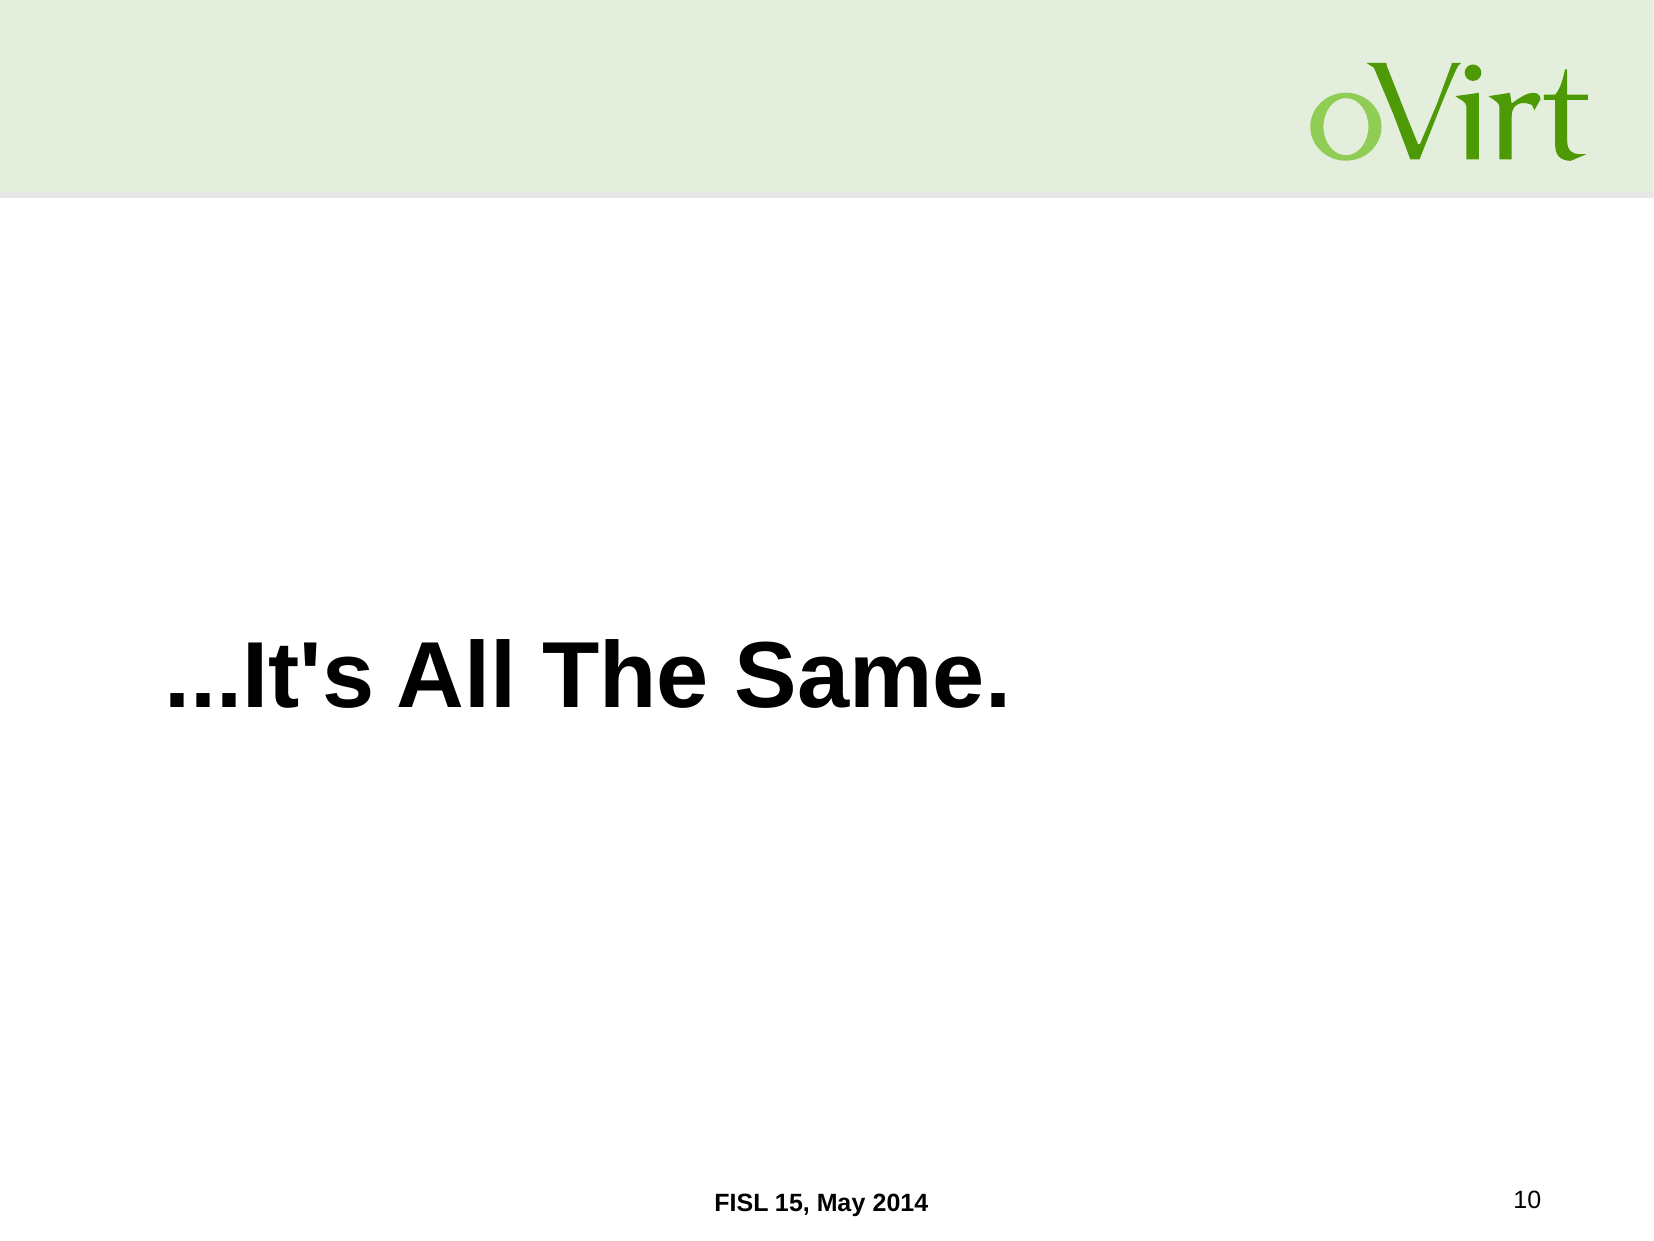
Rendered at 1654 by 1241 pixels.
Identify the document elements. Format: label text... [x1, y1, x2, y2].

text_box ...It's All The Same. [150, 615, 1654, 750]
